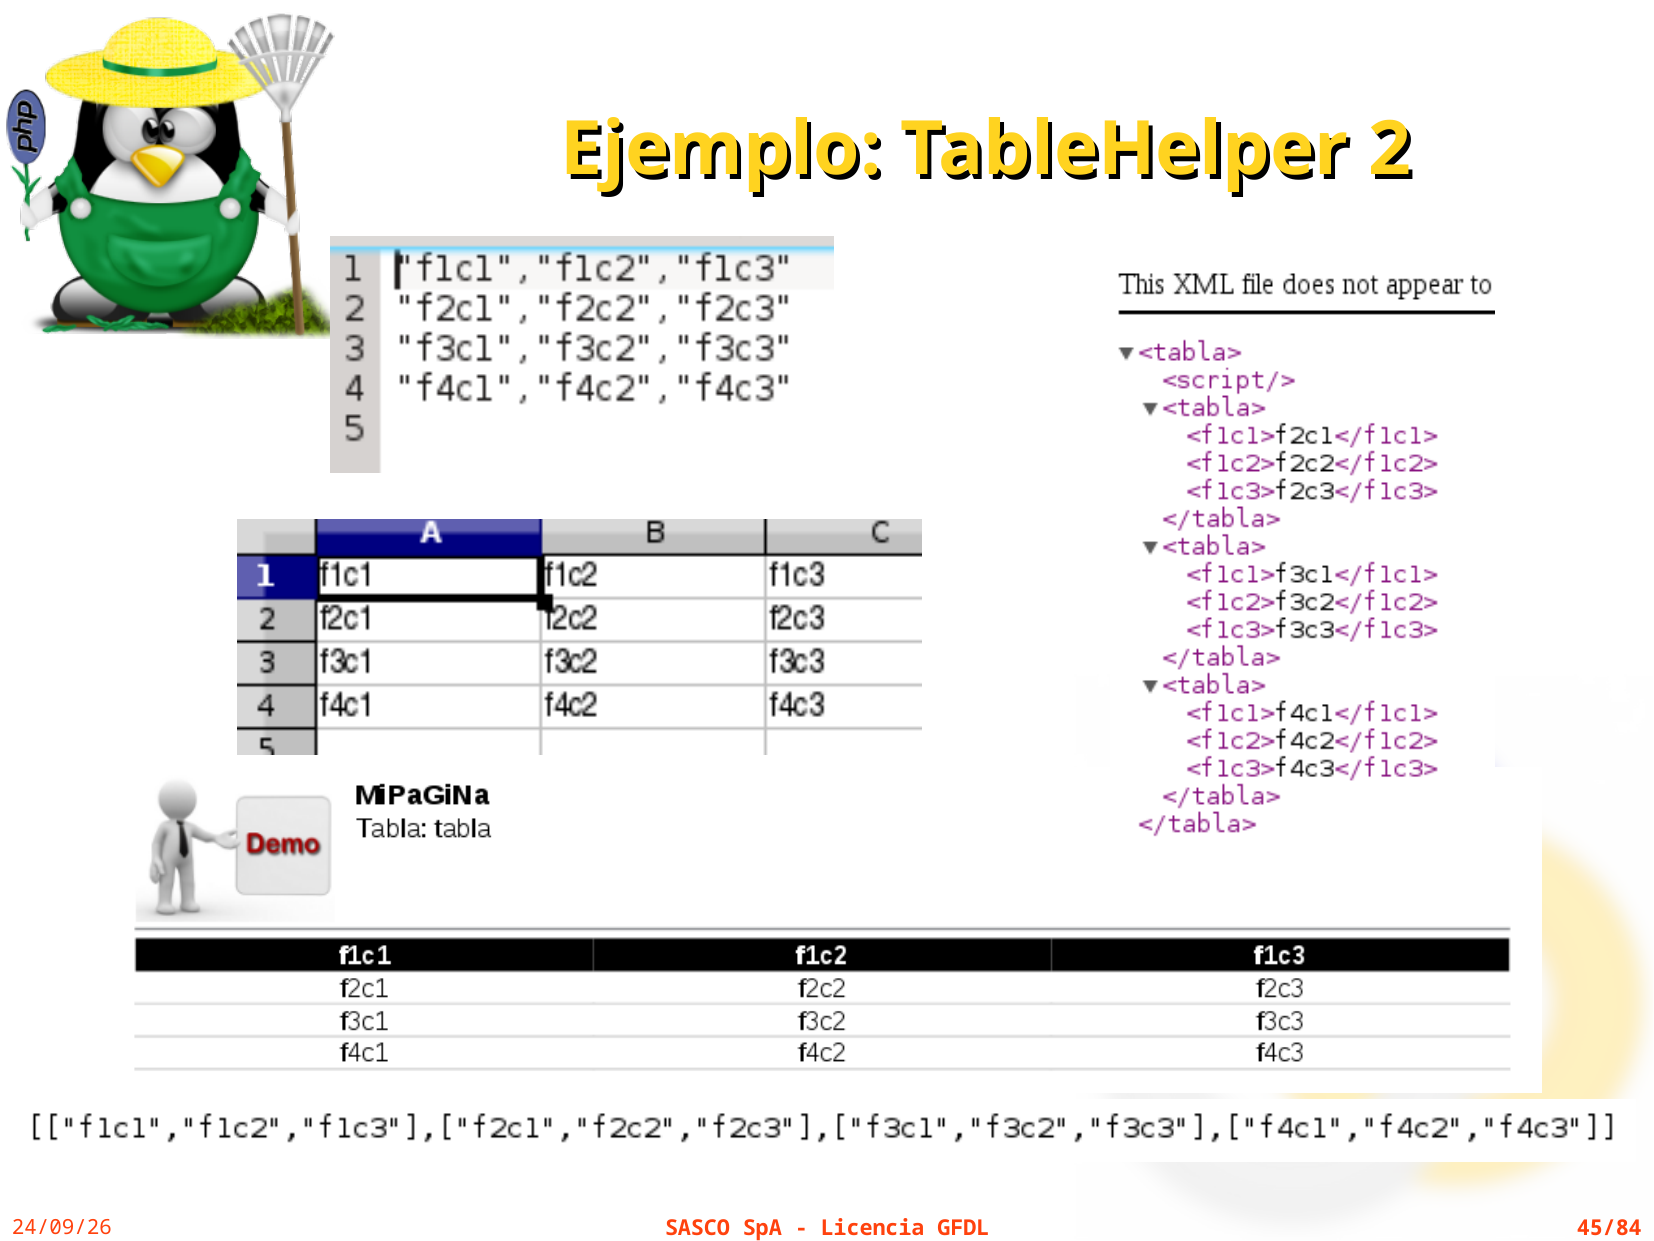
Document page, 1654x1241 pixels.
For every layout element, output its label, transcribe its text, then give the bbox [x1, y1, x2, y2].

picture [19, 261, 1654, 1241]
title Ejemplo: TableHelper 2 [366, 35, 1607, 257]
picture [4, 5, 834, 473]
picture [237, 519, 922, 755]
